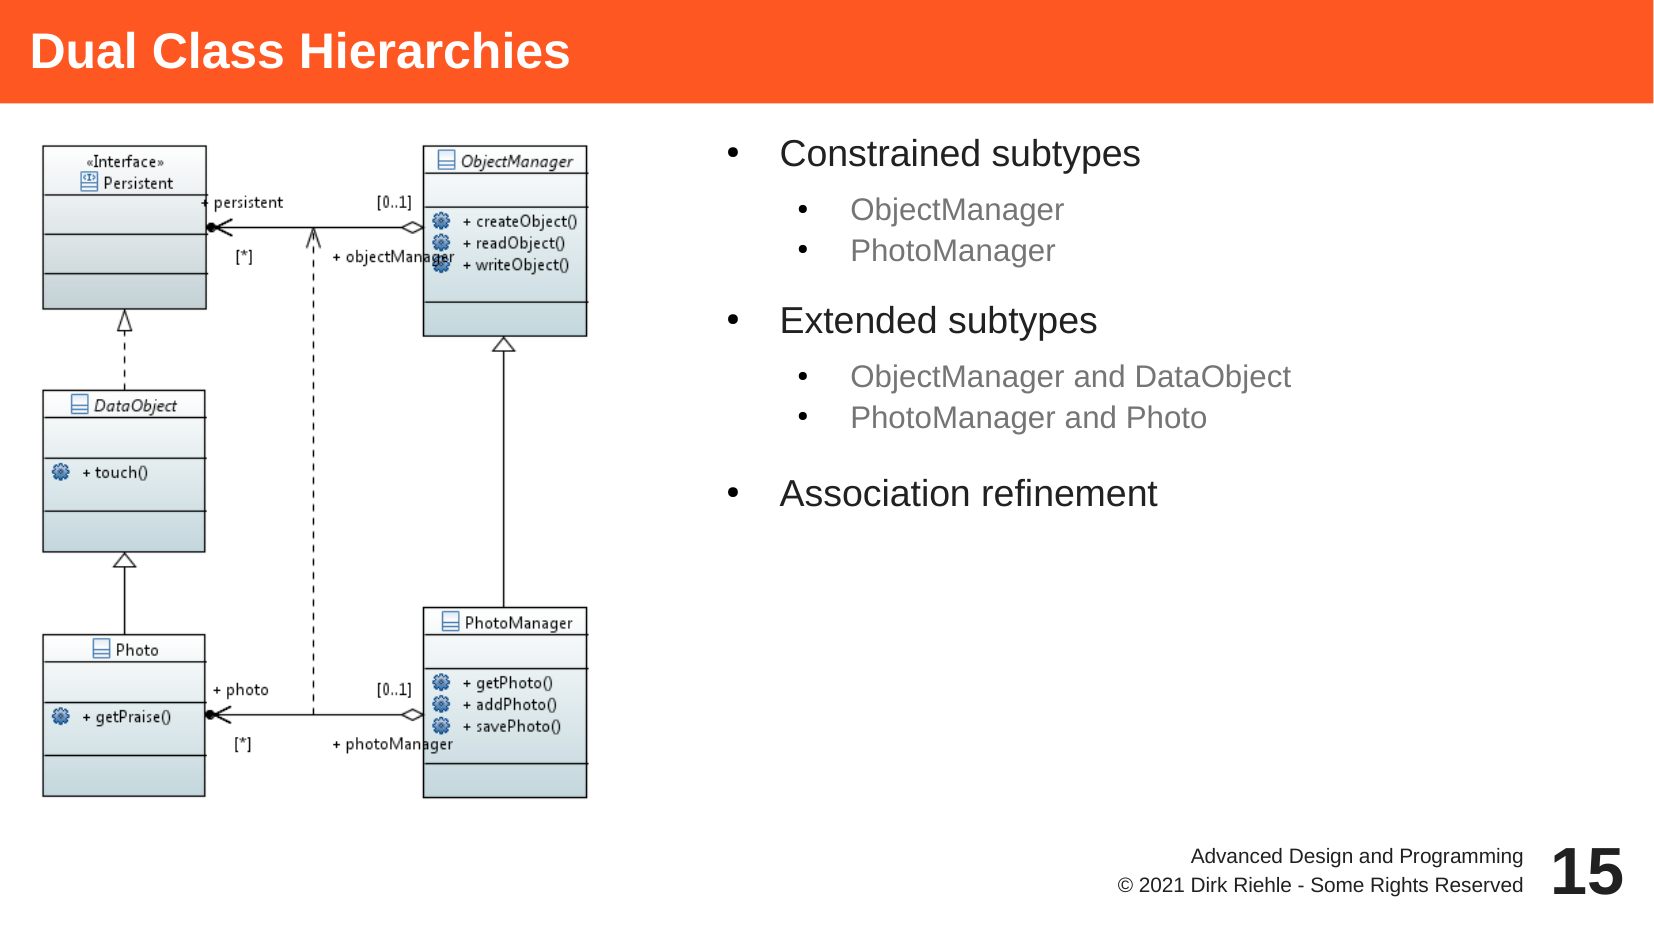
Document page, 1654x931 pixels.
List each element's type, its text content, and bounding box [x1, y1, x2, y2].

picture [29, 132, 601, 813]
title Dual Class Hierarchies [0, 0, 1654, 104]
list Constrained subtypes ObjectManager PhotoManager Extended subtypes ObjectManager and DataObject PhotoManager and Photo Association refinement [708, 132, 1595, 813]
